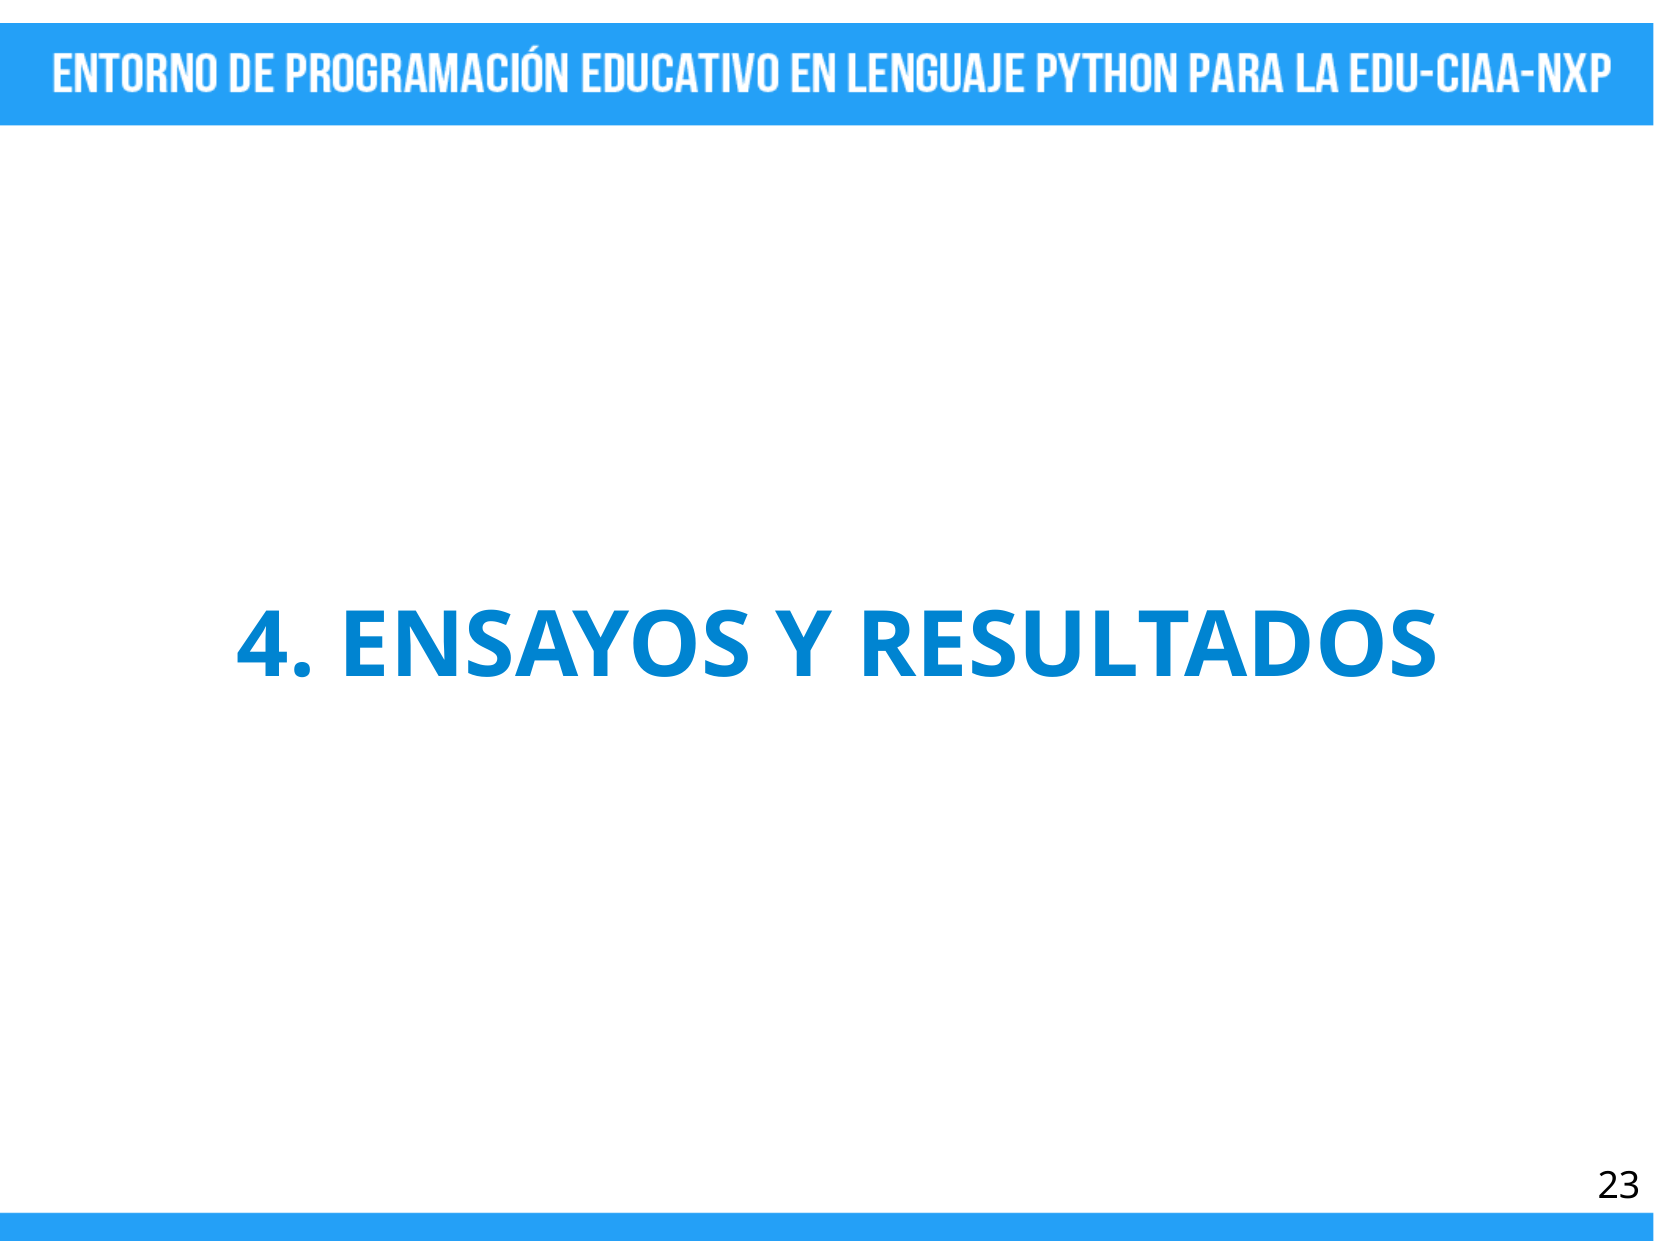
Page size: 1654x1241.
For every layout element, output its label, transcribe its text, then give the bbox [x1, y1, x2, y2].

text_box 23 [1582, 1151, 1654, 1241]
picture [0, 23, 1654, 1241]
title 4. ENSAYOS Y RESULTADOS [94, 537, 1583, 745]
